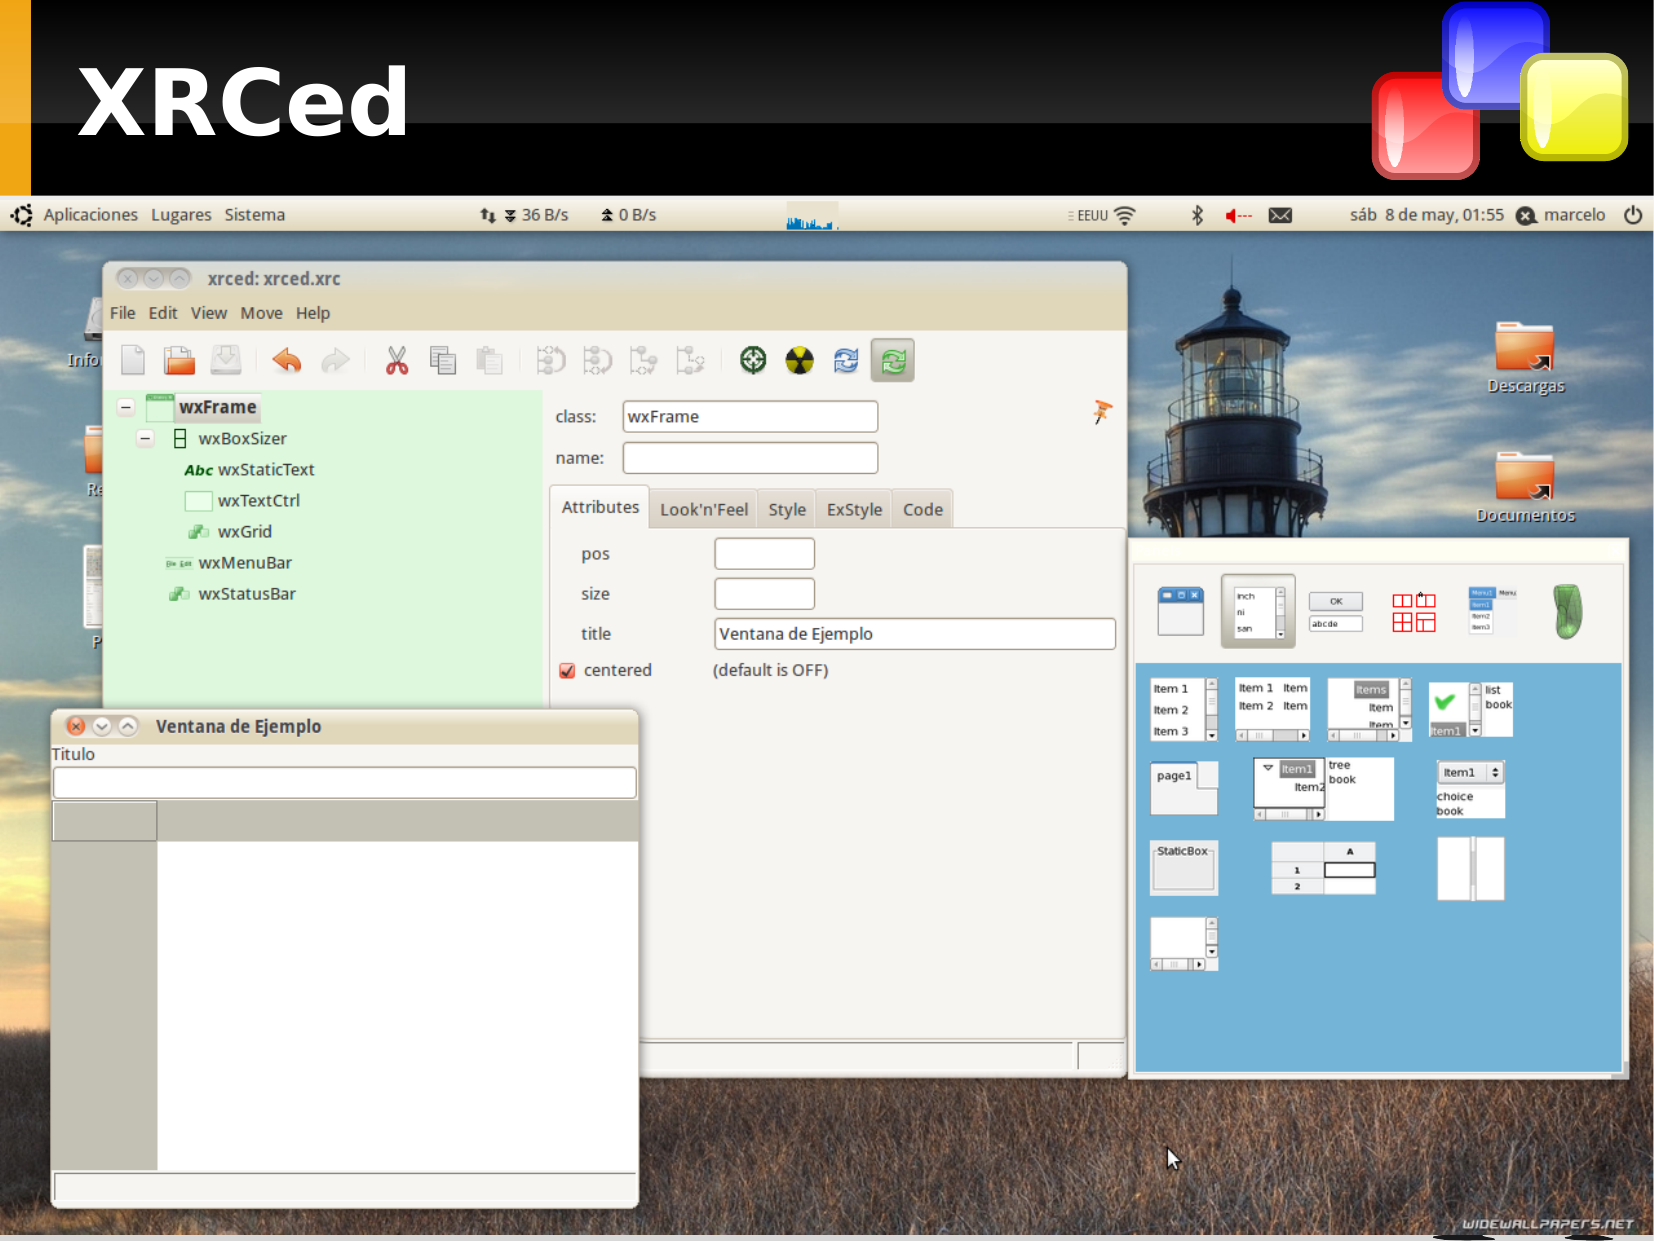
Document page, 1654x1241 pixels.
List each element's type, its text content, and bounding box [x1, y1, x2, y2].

picture [0, 0, 1654, 1241]
title XRCed [76, 0, 1565, 200]
